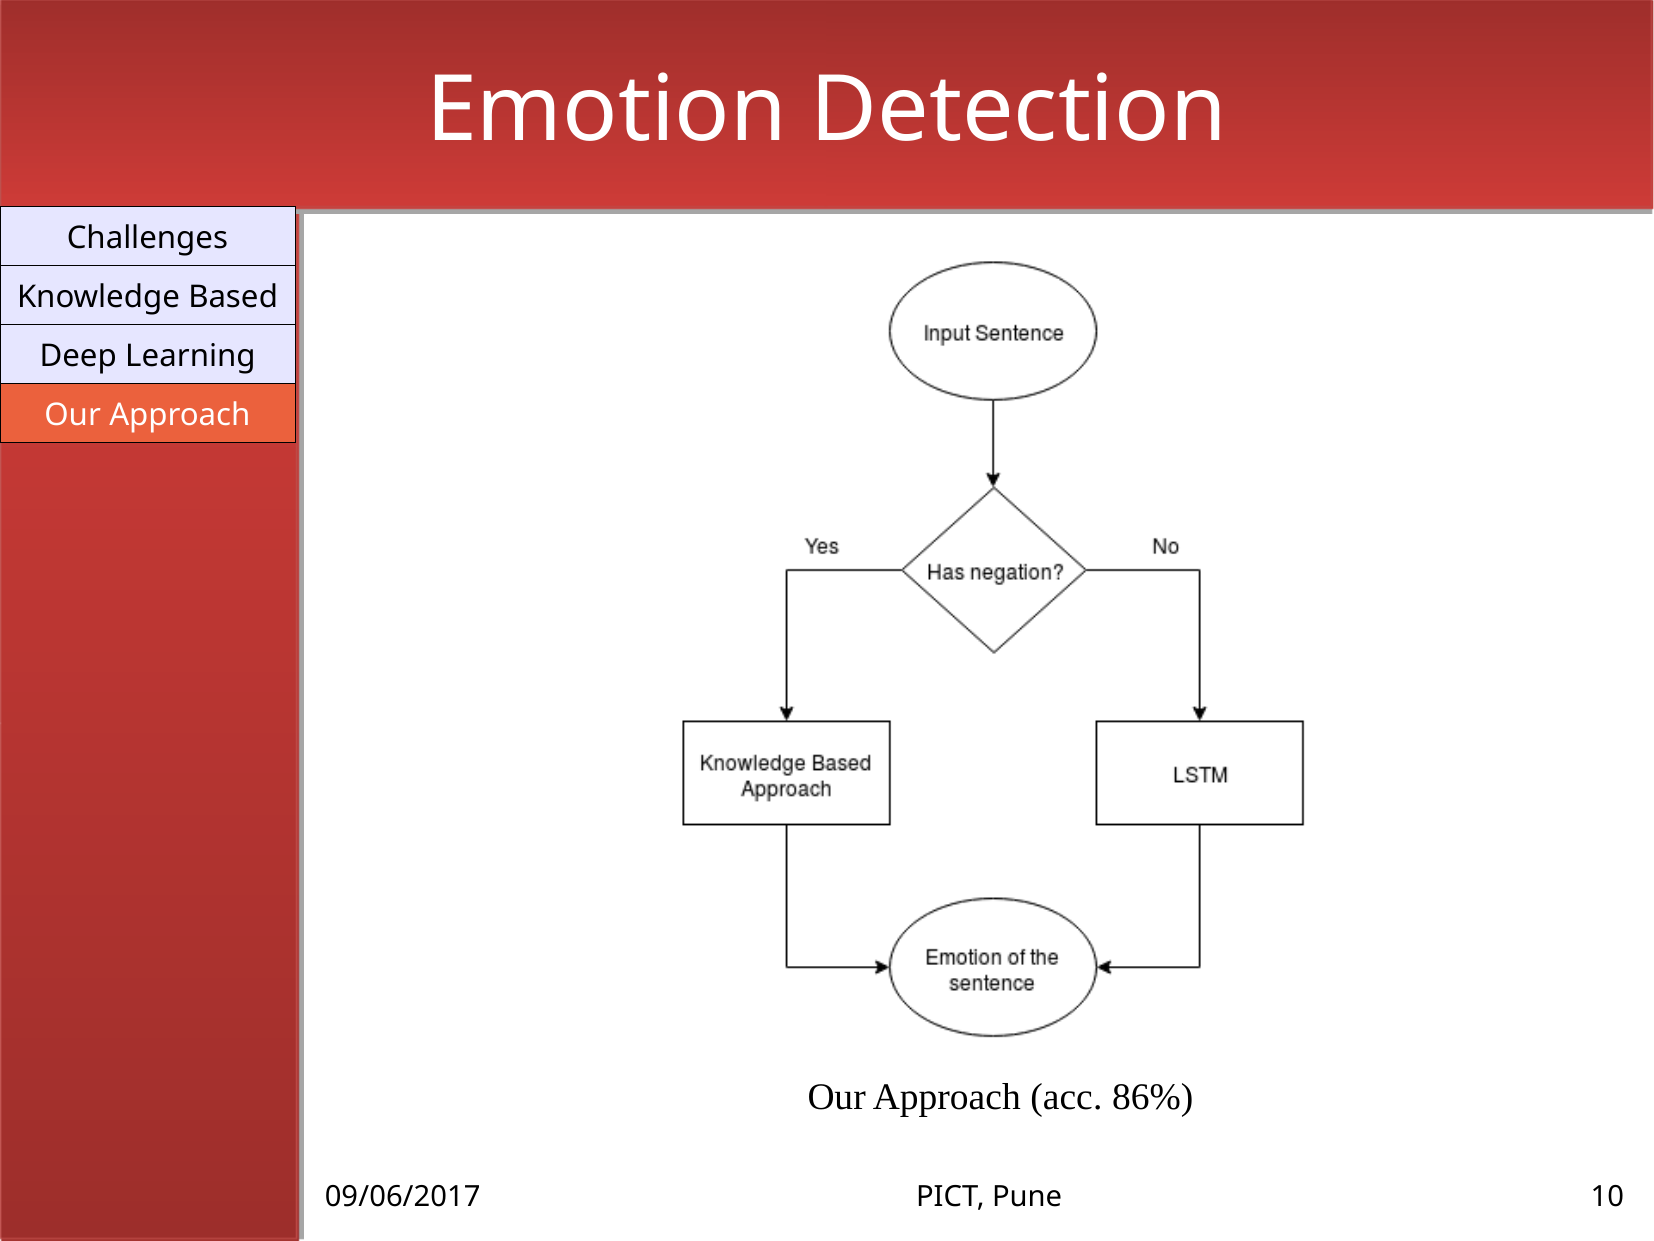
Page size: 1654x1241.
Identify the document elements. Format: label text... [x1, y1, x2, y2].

text_box Our Approach (acc. 86%) [792, 1068, 1209, 1126]
text_box Deep Learning [0, 324, 296, 384]
picture [0, 0, 1654, 1241]
title Emotion Detection [29, 31, 1625, 178]
text_box Our Approach [0, 384, 296, 443]
text_box Challenges [0, 206, 296, 265]
text_box Knowledge Based [0, 265, 296, 324]
picture [657, 236, 1330, 1063]
